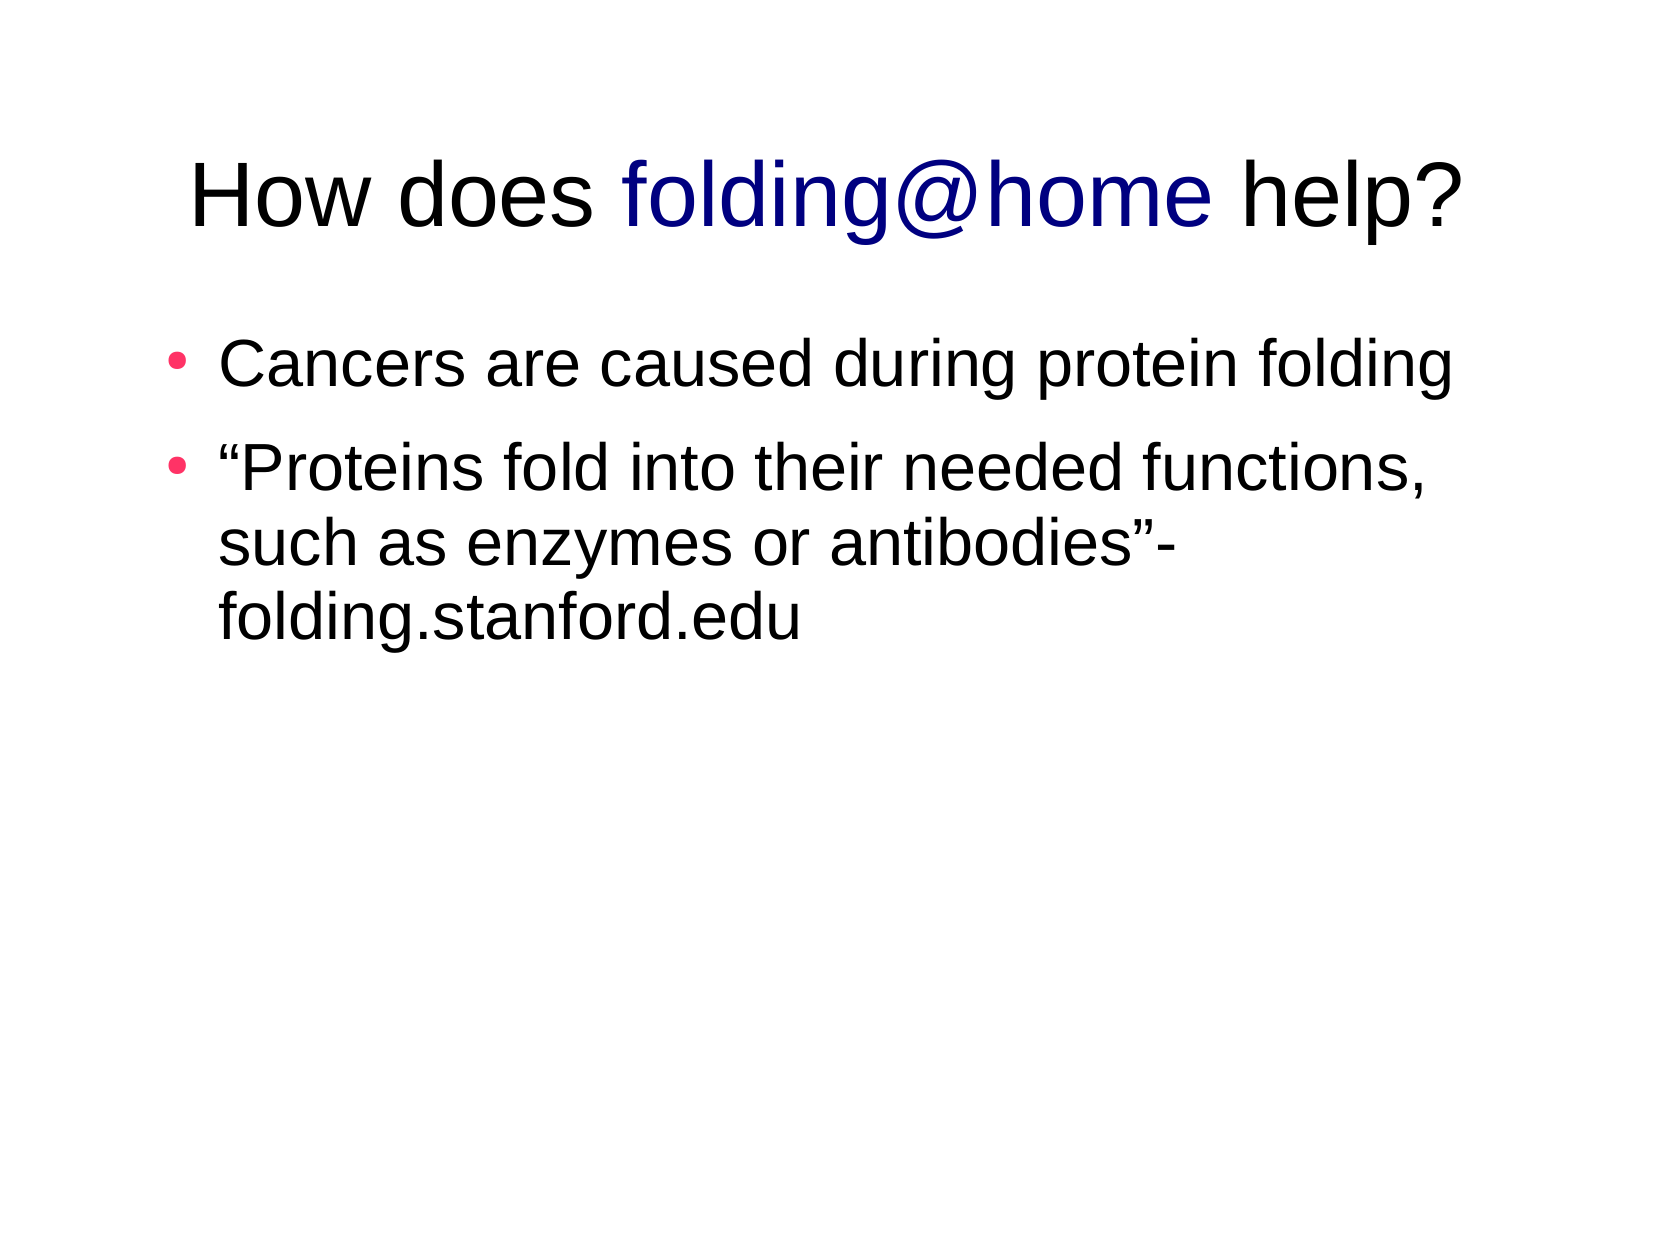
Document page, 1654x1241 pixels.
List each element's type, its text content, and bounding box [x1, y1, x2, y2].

list Cancers are caused during protein folding “Proteins fold into their needed functions, such as enzymes or antibodies”-folding.stanford.edu [147, 325, 1506, 996]
title How does folding@home help? [118, 98, 1536, 291]
